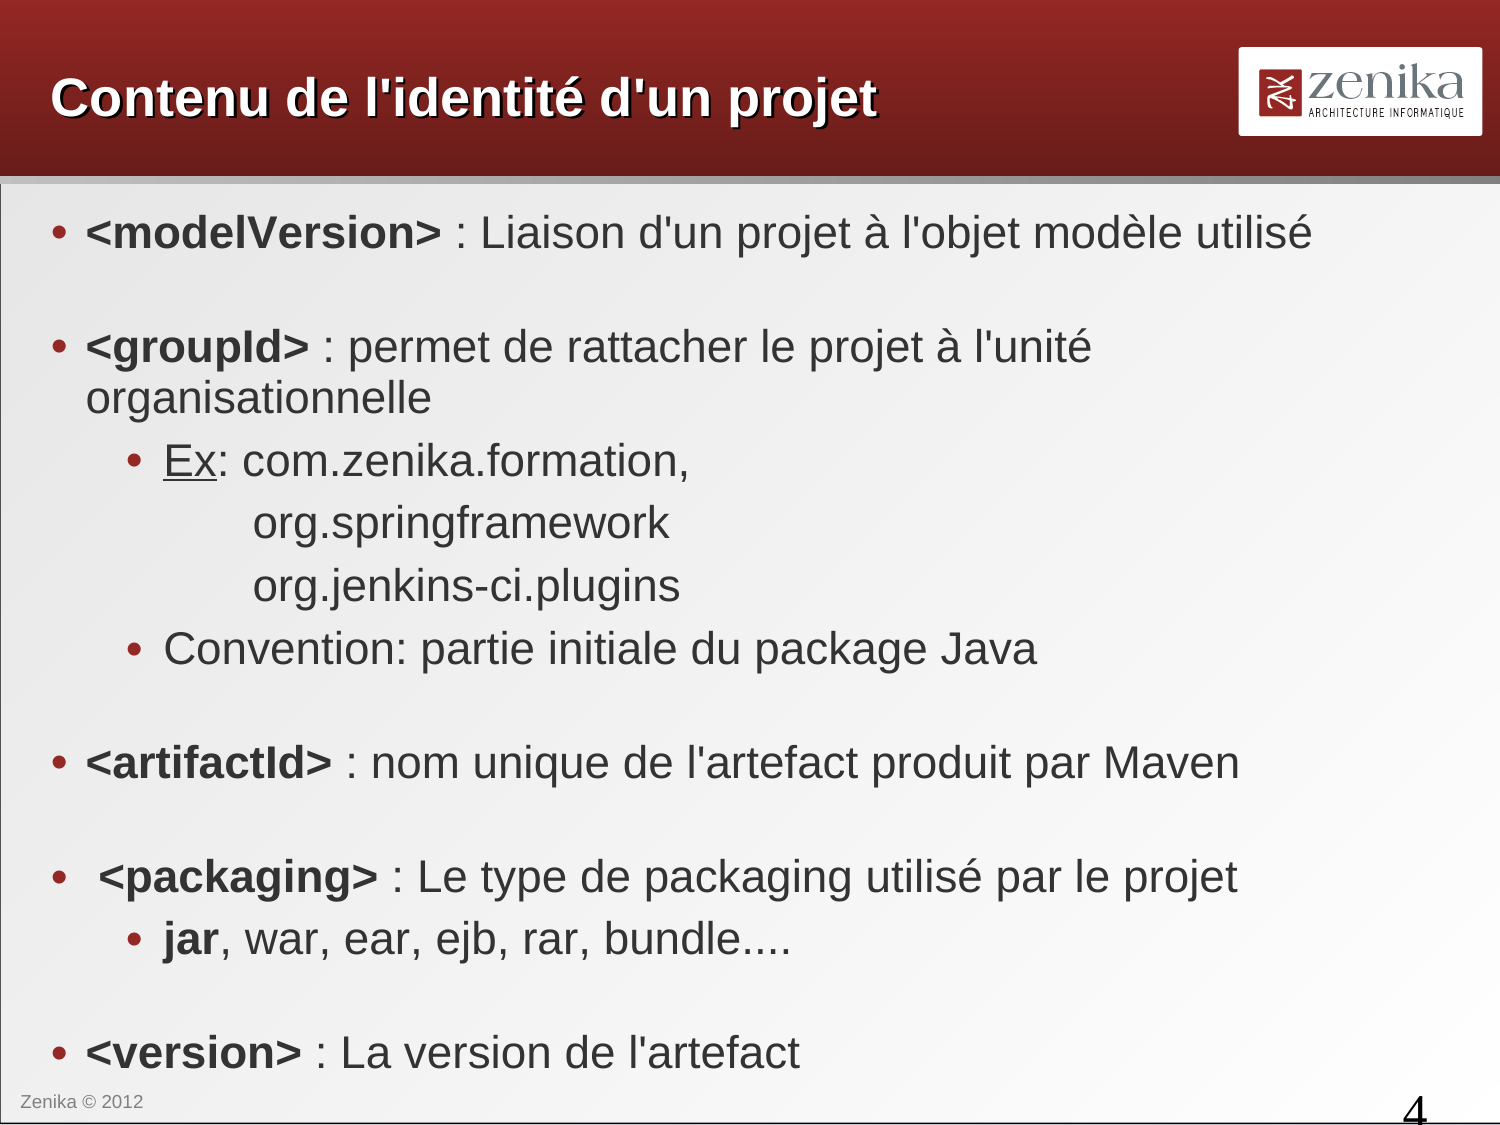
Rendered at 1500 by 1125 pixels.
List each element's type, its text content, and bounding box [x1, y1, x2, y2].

title Contenu de l'identité d'un projet [50, 15, 1206, 180]
list <modelVersion> : Liaison d'un projet à l'objet modèle utilisé <groupId> : permet de rattacher le projet à l'unité organisationnelle Ex: com.zenika.formation, org.springframework org.jenkins-ci.plugins Convention: partie initiale du package Java <artifactId> : nom unique de l'artefact produit par Maven <packaging> : Le type de packaging utilisé par le projet jar, war, ear, ejb, rar, bundle.... <version> : La version de l'artefact [50, 206, 1435, 1093]
picture [1257, 58, 1464, 125]
